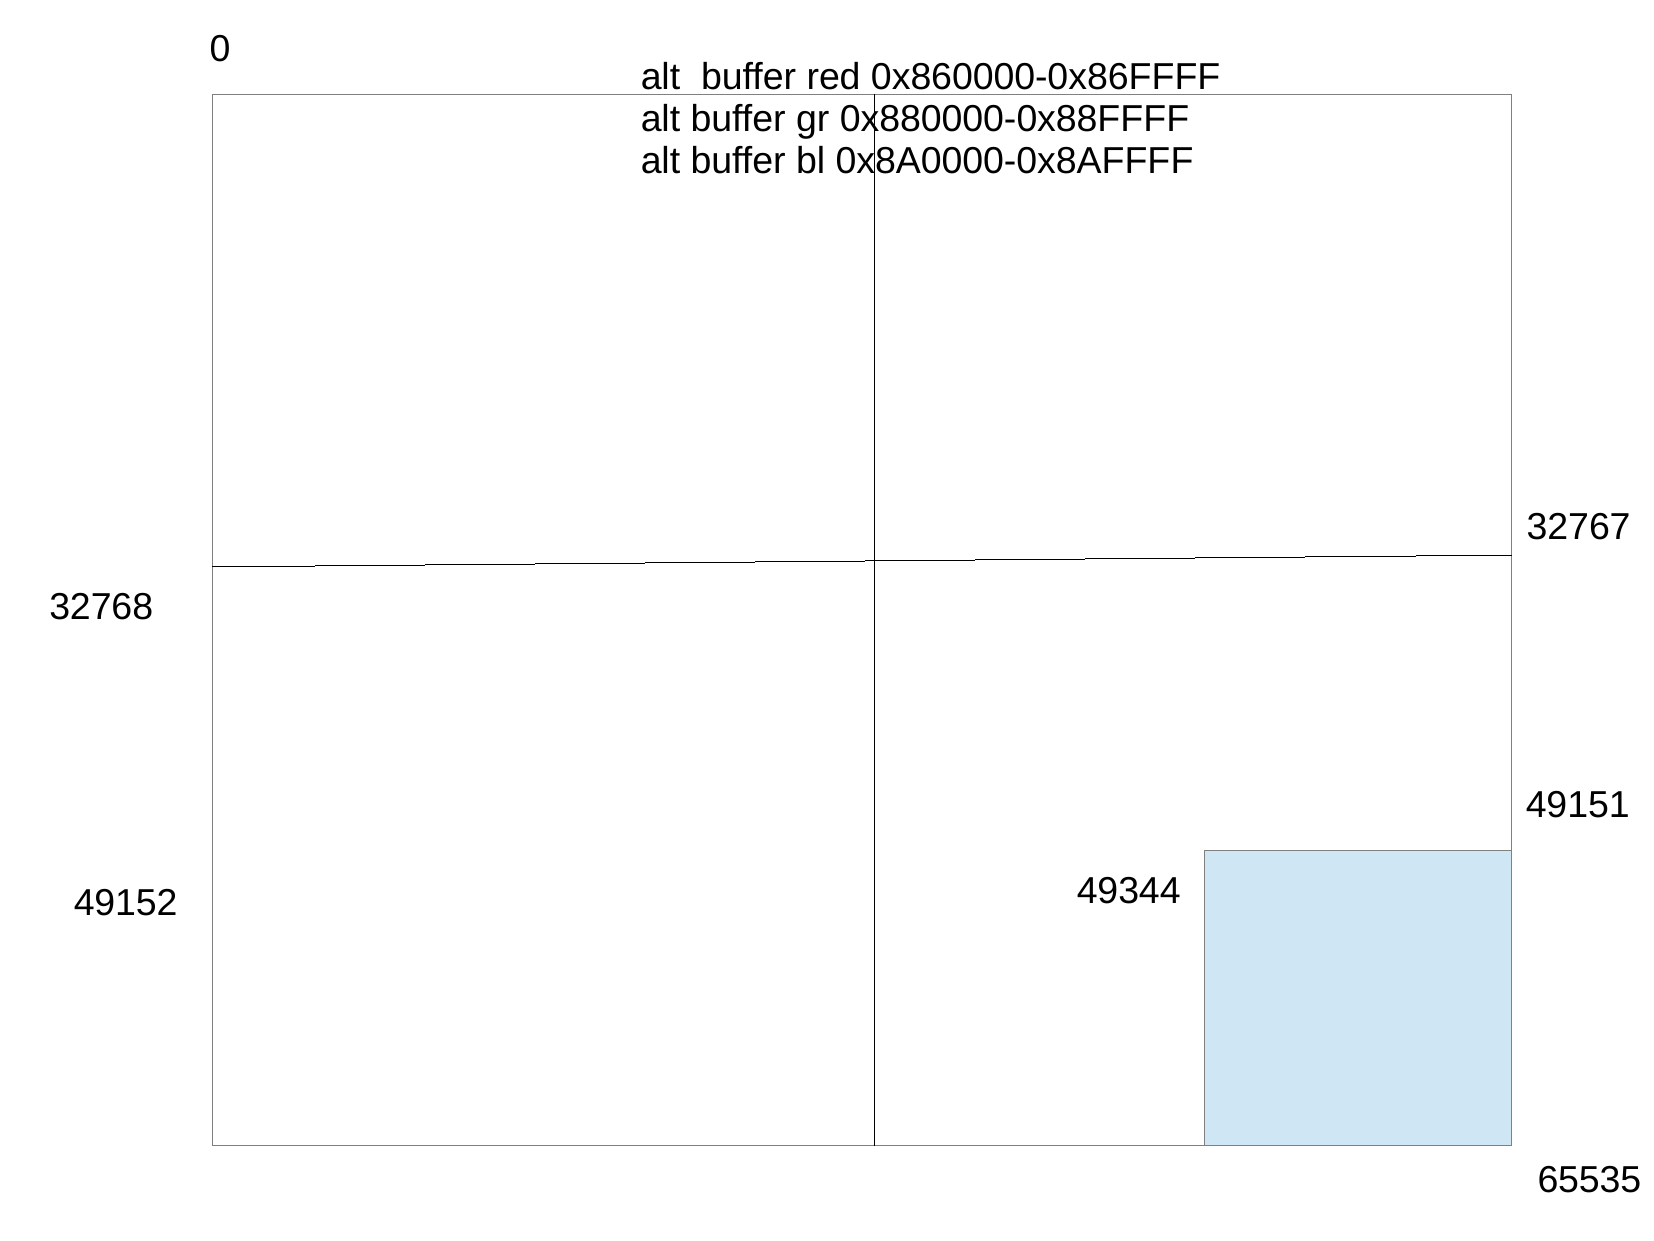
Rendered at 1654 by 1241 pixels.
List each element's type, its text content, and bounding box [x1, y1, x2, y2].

text_box 65535 [1522, 1151, 1654, 1208]
text_box 49151 [1510, 776, 1645, 834]
text_box alt buffer red 0x860000-0x86FFFF alt buffer gr 0x880000-0x88FFFF alt buffer bl 0x8A0000-0x8AFFFF [625, 48, 1236, 189]
text_box 32768 [34, 578, 169, 636]
text_box [1204, 850, 1512, 1146]
text_box 0 [194, 19, 246, 77]
text_box 49344 [1062, 861, 1196, 919]
text_box 32767 [1511, 498, 1646, 556]
text_box 49152 [59, 874, 193, 931]
